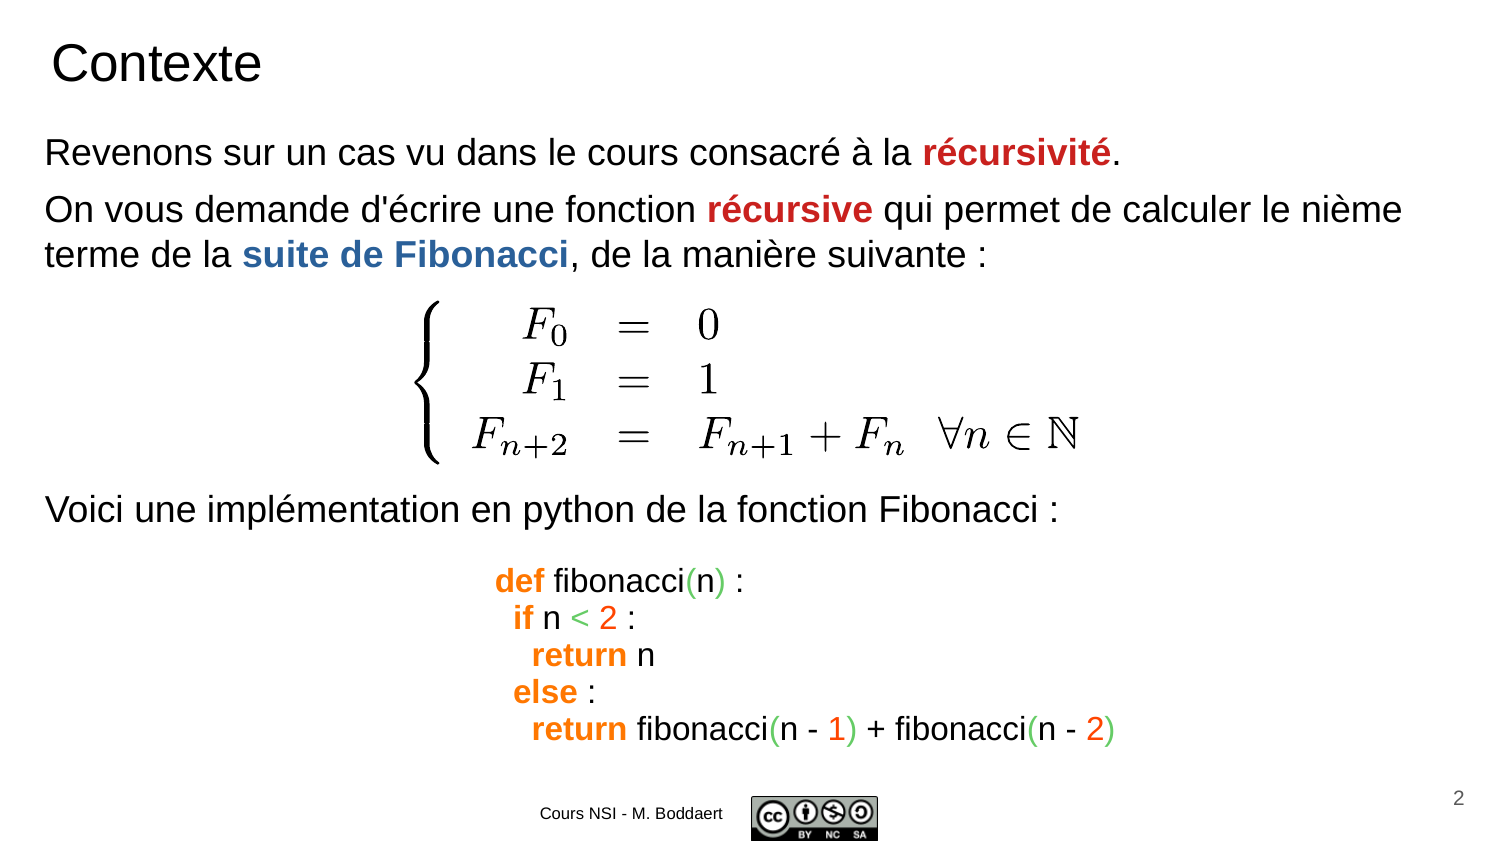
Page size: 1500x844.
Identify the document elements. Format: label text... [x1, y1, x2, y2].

slide_number <numéro> [1389, 764, 1480, 830]
title Contexte [51, 13, 1449, 108]
text_box Revenons sur un cas vu dans le cours consacré à la récursivité. On vous demande d'écrire une fonction récursive qui permet de calculer le nième terme de la suite de Fibonacci, de la manière suivante : [29, 120, 1477, 296]
text_box Voici une implémentation en python de la fonction Fibonacci : def fibonacci(n) : if n < 2 : return n else : return fibonacci(n - 1) + fibonacci(n - 2) [29, 481, 1477, 795]
text_box [408, 300, 1079, 465]
picture [751, 796, 878, 841]
